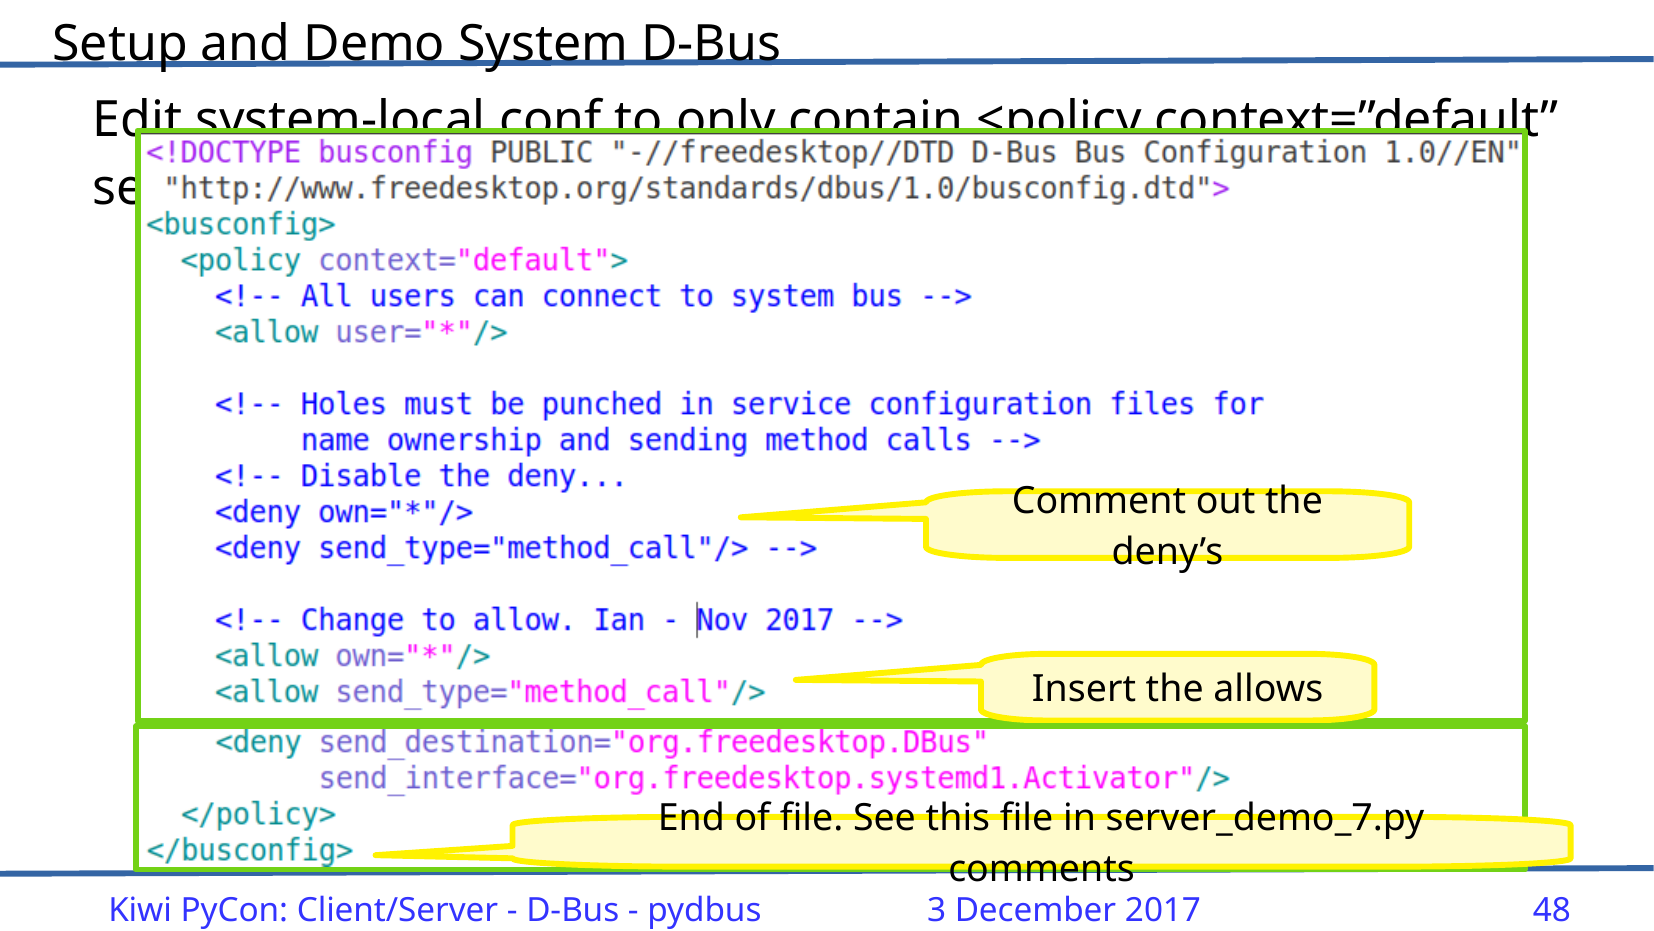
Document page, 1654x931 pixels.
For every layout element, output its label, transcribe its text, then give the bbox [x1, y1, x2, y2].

picture [1317, 812, 1327, 816]
text_box Setup and Demo System D-Bus [37, 0, 1540, 76]
text_box Edit system-local.conf to only contain <policy context=”default” section [78, 75, 1629, 146]
picture [1079, 812, 1089, 816]
picture [685, 812, 695, 816]
picture [1389, 812, 1399, 816]
picture [946, 812, 956, 816]
text_box Insert the allows [795, 653, 1375, 721]
picture [139, 729, 1522, 867]
text_box Comment out the deny’s [740, 491, 1410, 558]
text_box End of file. See this file in server_demo_7.py comments [375, 816, 1571, 867]
picture [140, 133, 1522, 718]
picture [707, 812, 717, 816]
picture [1238, 812, 1248, 816]
picture [740, 812, 750, 816]
